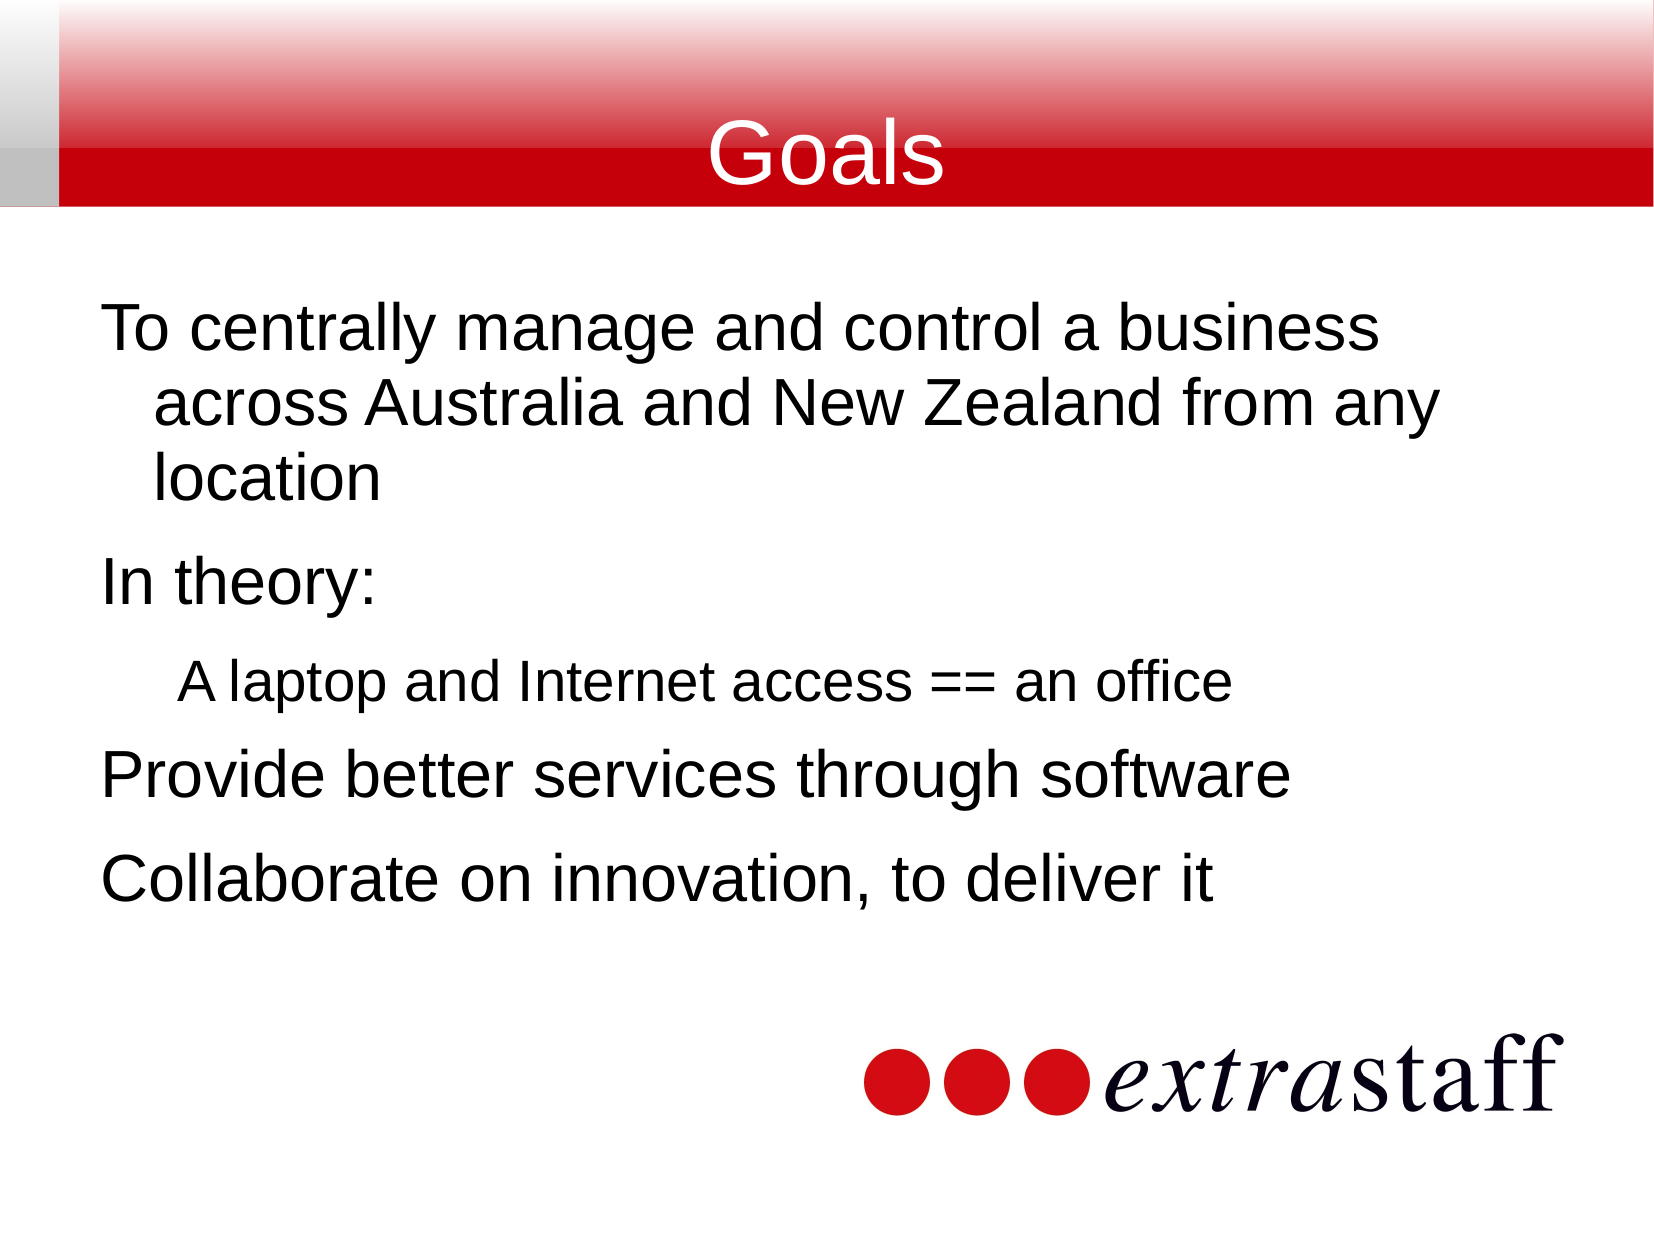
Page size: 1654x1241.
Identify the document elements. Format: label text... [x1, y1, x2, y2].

list To centrally manage and control a business across Australia and New Zealand from any location In theory: A laptop and Internet access == an office Provide better services through software Collaborate on innovation, to deliver it [82, 290, 1571, 1094]
title Goals [82, 56, 1571, 250]
picture [863, 1094, 1565, 1116]
